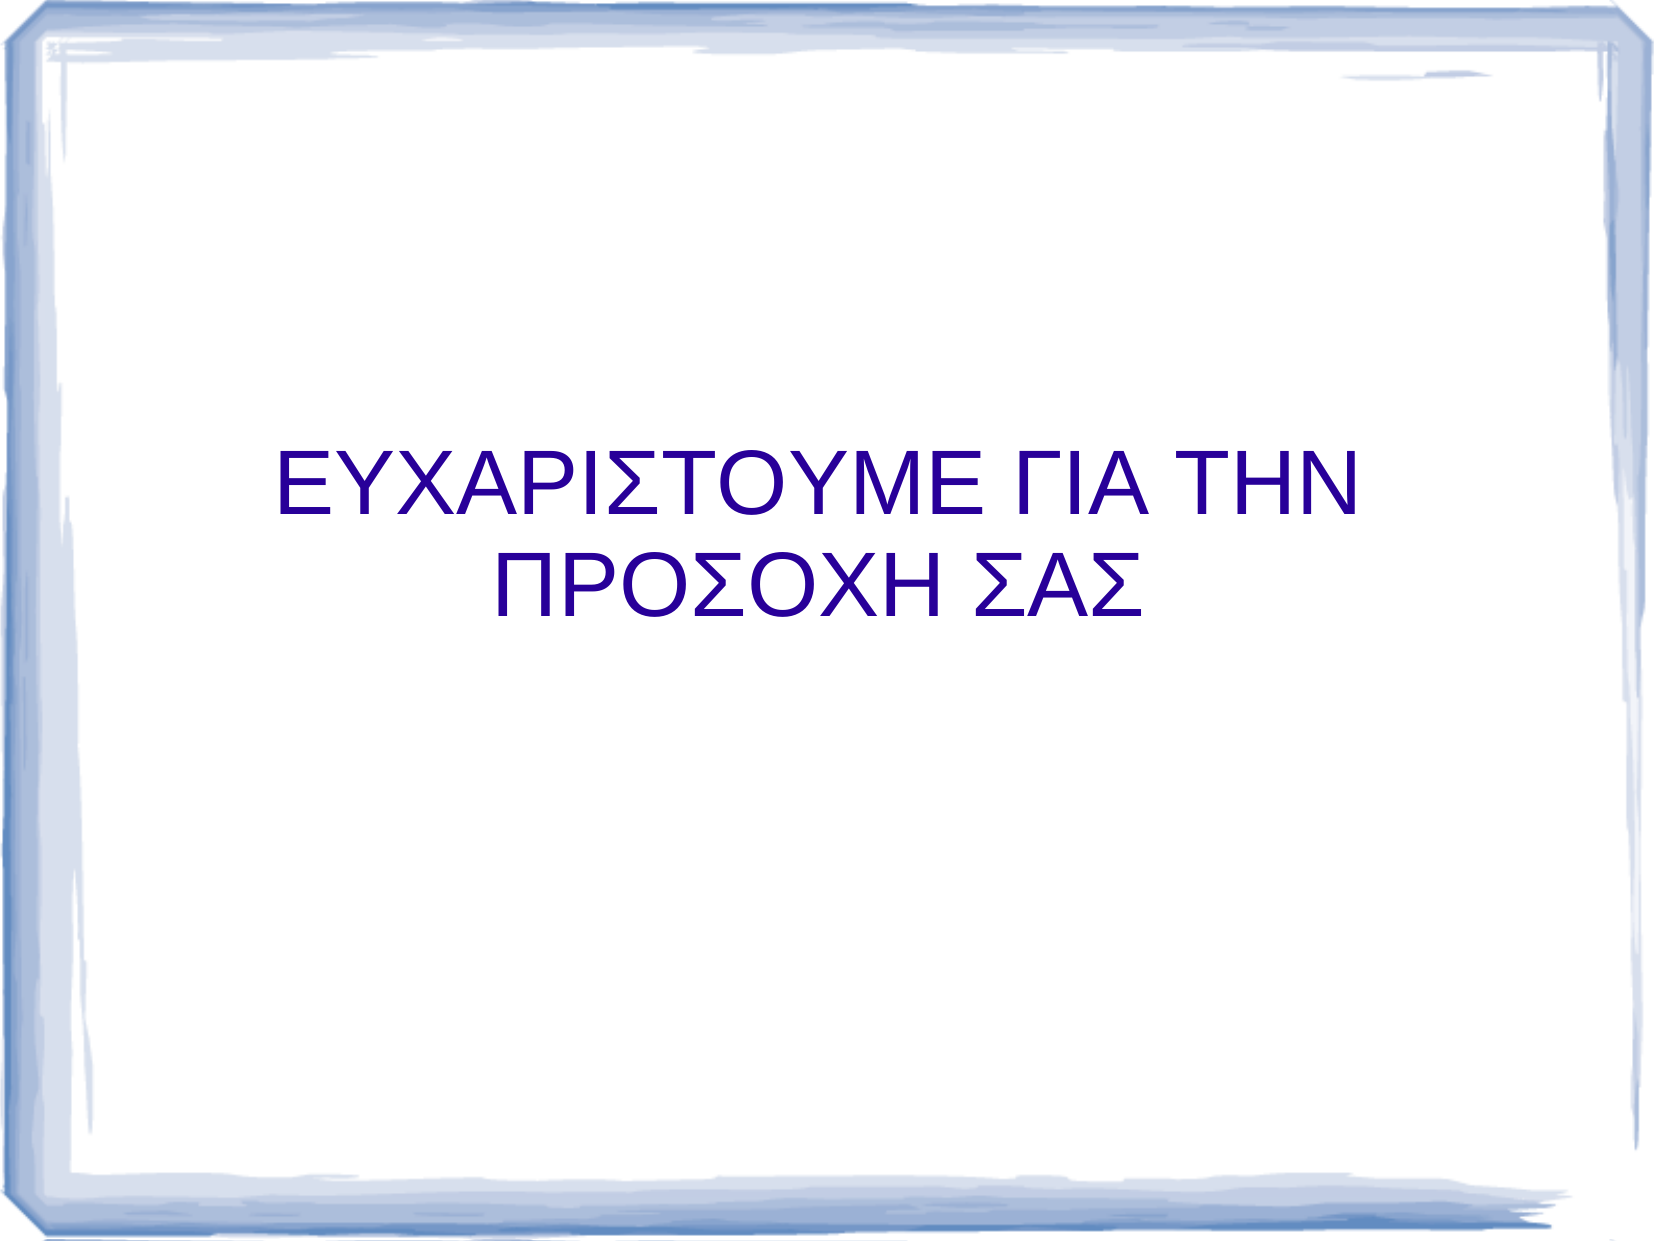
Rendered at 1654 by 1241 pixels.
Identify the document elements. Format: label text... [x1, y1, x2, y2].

picture [0, 0, 1654, 1241]
title ΕΥΧΑΡΙΣΤΟΥΜΕ ΓΙΑ ΤΗΝ ΠΡΟΣΟΧΗ ΣΑΣ [75, 430, 1564, 638]
